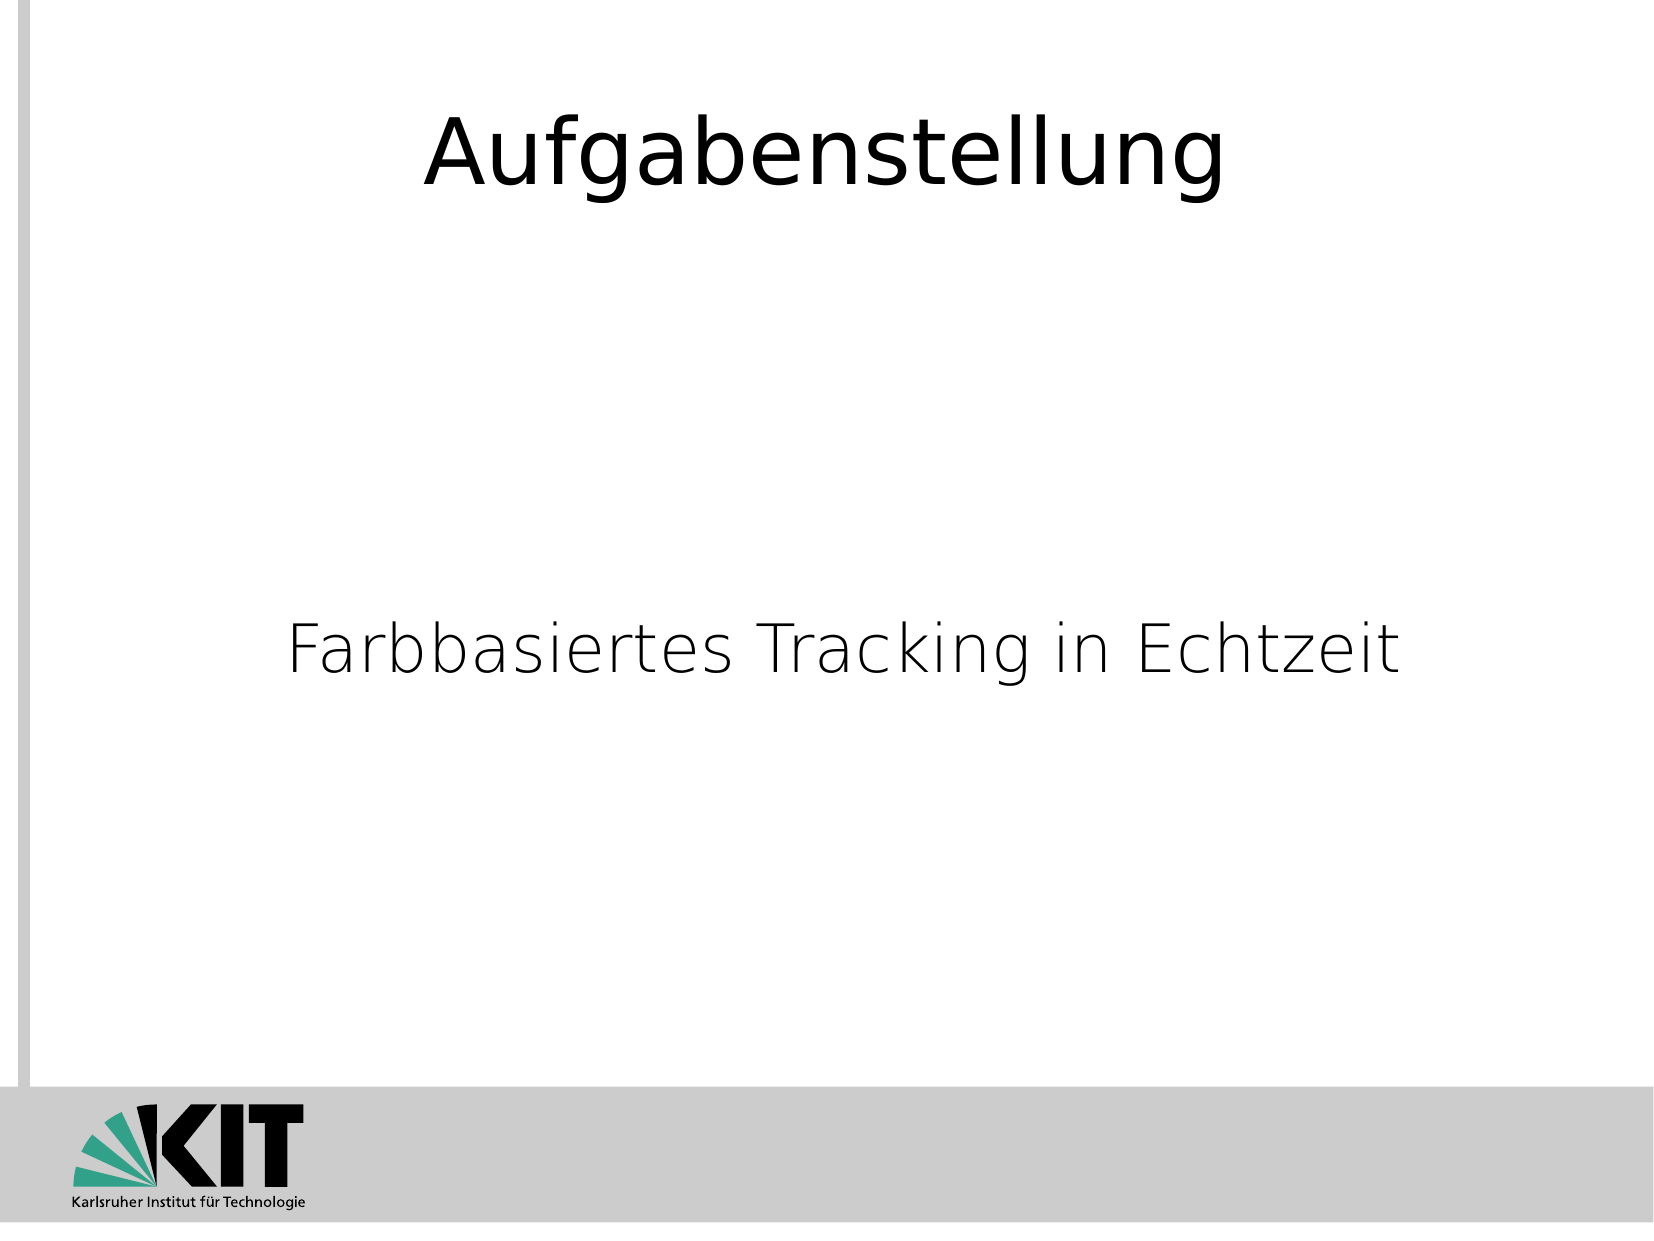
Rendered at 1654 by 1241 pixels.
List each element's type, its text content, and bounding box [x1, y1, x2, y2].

text_box [0, 1086, 1654, 1223]
subtitle Farbbasiertes Tracking in Echtzeit [82, 290, 1571, 1010]
picture [70, 1098, 308, 1217]
title Aufgabenstellung [82, 49, 1571, 257]
